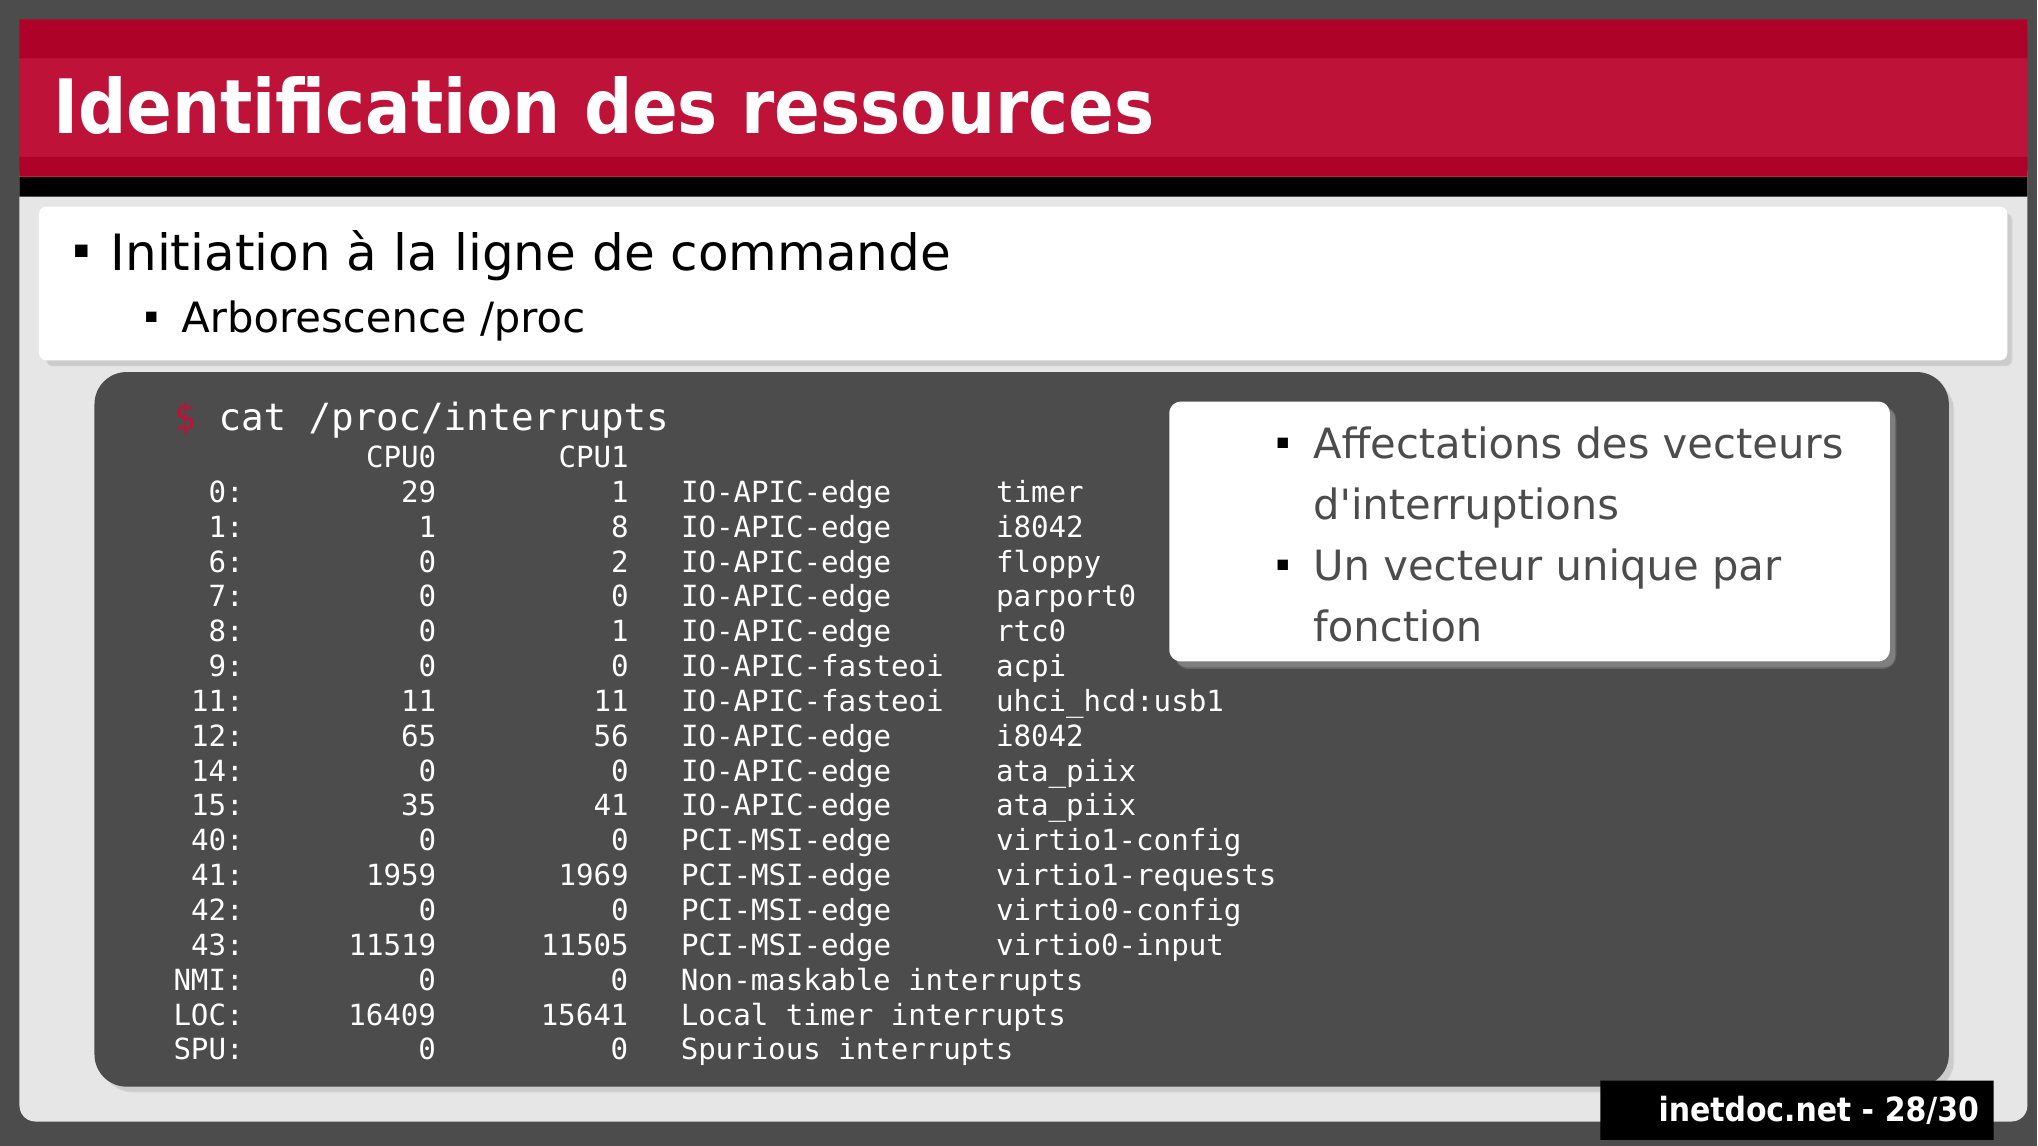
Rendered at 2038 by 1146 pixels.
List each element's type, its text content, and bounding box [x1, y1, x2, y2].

text_box $ cat /proc/interrupts CPU0 CPU1 0: 29 1 IO-APIC-edge timer 1: 1 8 IO-APIC-edge i8042 6: 0 2 IO-APIC-edge floppy 7: 0 0 IO-APIC-edge parport0 8: 0 1 IO-APIC-edge rtc0 9: 0 0 IO-APIC-fasteoi acpi 11: 11 11 IO-APIC-fasteoi uhci_hcd:usb1 12: 65 56 IO-APIC-edge i8042 14: 0 0 IO-APIC-edge ata_piix 15: 35 41 IO-APIC-edge ata_piix 40: 0 0 PCI-MSI-edge virtio1-config 41: 1959 1969 PCI-MSI-edge virtio1-requests 42: 0 0 PCI-MSI-edge virtio0-config 43: 11519 11505 PCI-MSI-edge virtio0-input NMI: 0 0 Non-maskable interrupts LOC: 16409 15641 Local timer interrupts SPU: 0 0 Spurious interrupts [94, 372, 1949, 1087]
text_box Affectations des vecteurs d'interruptions Un vecteur unique par fonction [1169, 401, 1890, 662]
text_box Identification des ressources [19, 59, 2028, 157]
text_box [19, 157, 2028, 1122]
text_box inetdoc.net - <numéro>/30 [1600, 1080, 1994, 1140]
text_box Initiation à la ligne de commande Arborescence /proc [38, 206, 2008, 361]
text_box [19, 19, 2028, 59]
